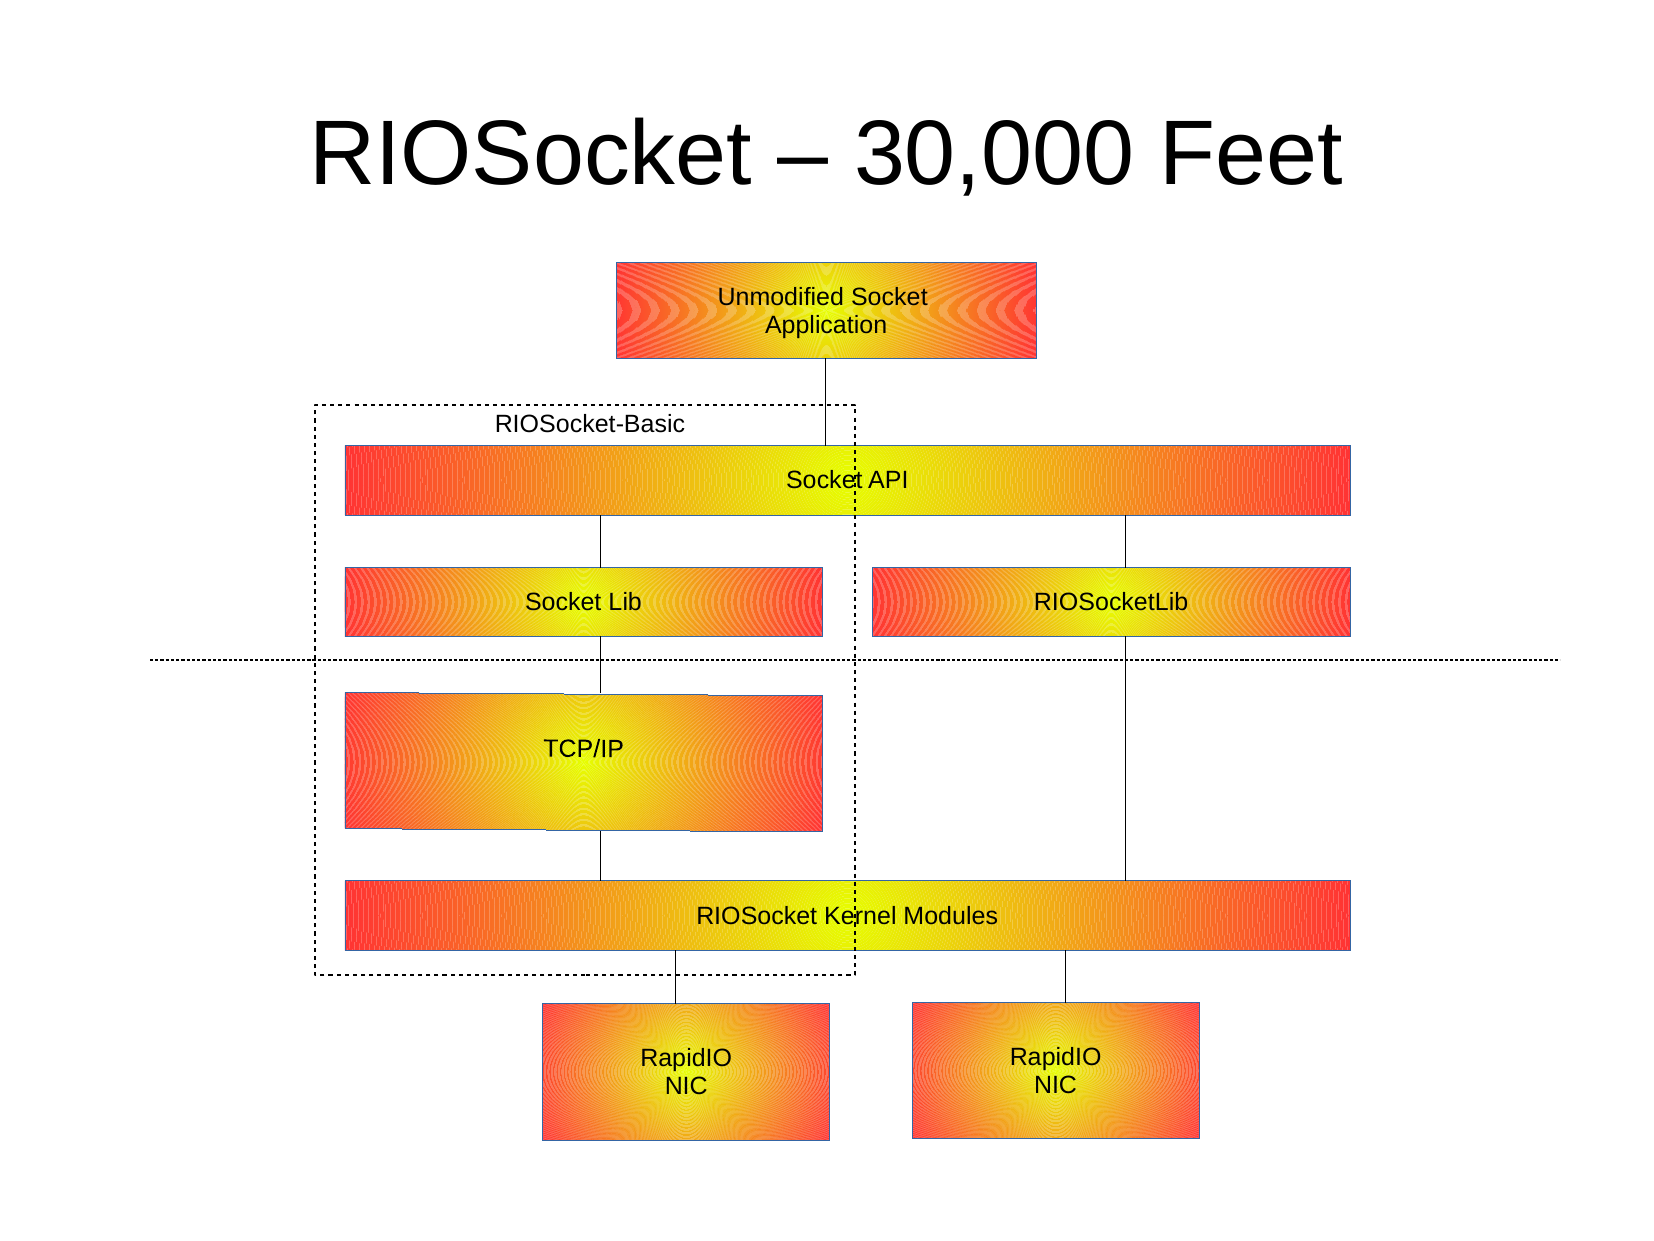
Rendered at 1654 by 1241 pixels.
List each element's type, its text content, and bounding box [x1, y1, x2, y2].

text_box RIOSocketLib [872, 567, 1351, 637]
text_box Unmodified Socket Application [616, 262, 1037, 359]
text_box RIOSocket-Basic [480, 402, 700, 446]
text_box RIOSocket Kernel Modules [856, 880, 1351, 951]
text_box RapidIO NIC [912, 1002, 1200, 1139]
title RIOSocket – 30,000 Feet [82, 49, 1571, 257]
text_box RapidIO NIC [542, 1003, 830, 1141]
text_box Socket API [856, 445, 1351, 516]
text_box [315, 405, 856, 976]
